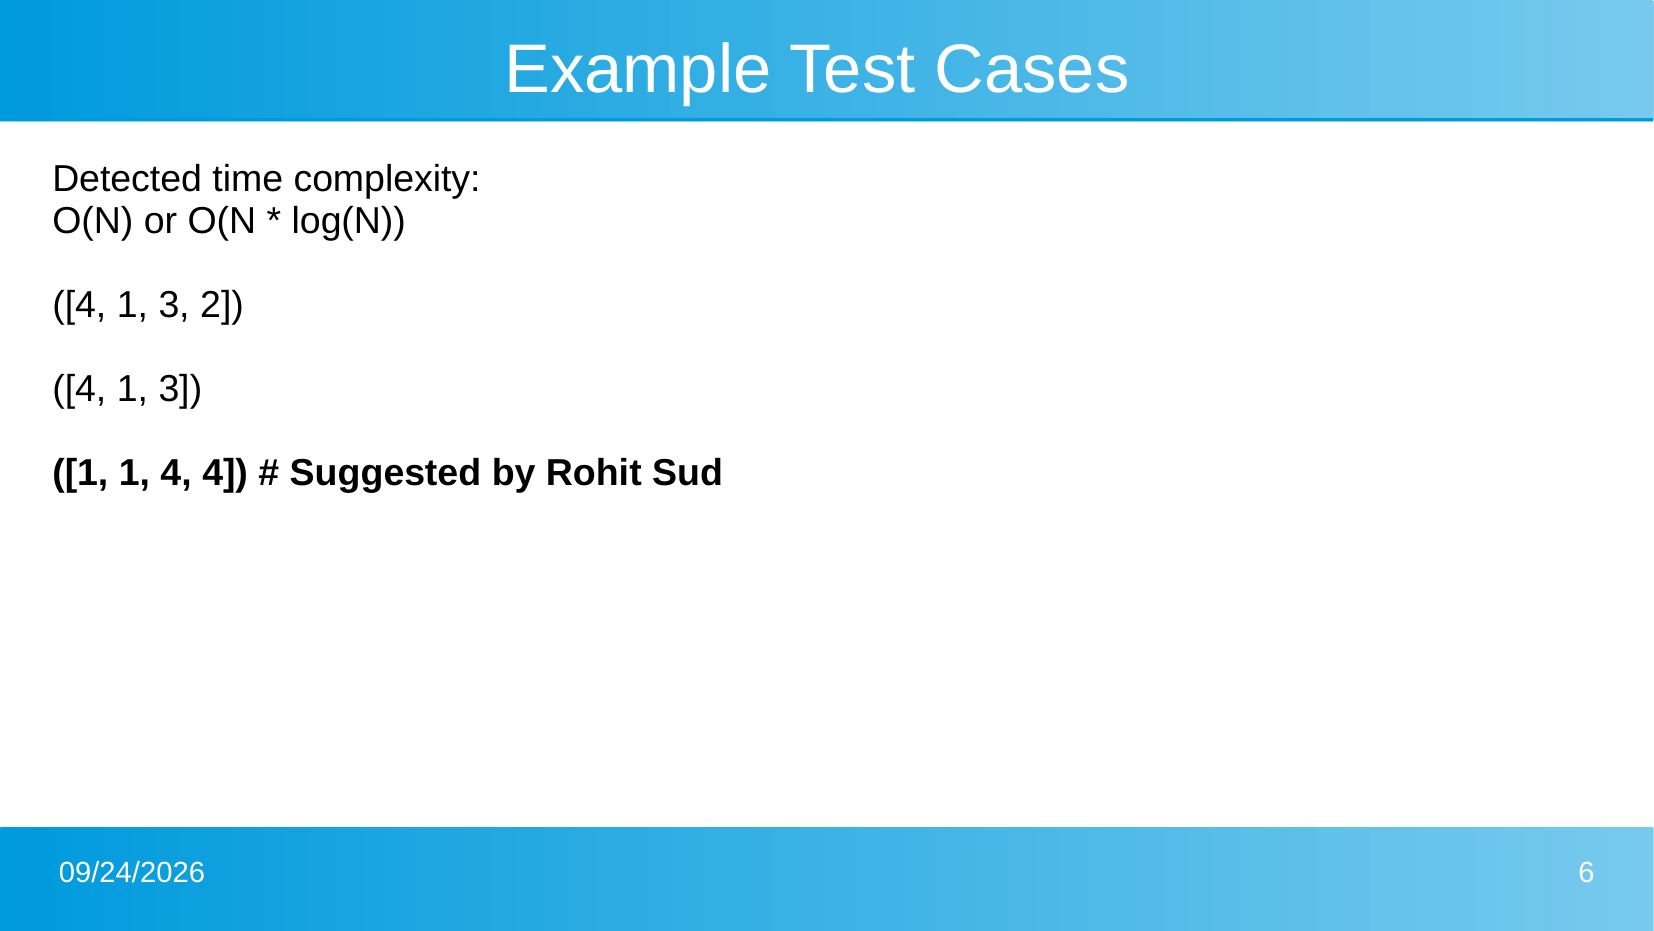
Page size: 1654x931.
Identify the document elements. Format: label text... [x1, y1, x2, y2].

text_box Detected time complexity: O(N) or O(N * log(N)) ([4, 1, 3, 2]) ([4, 1, 3]) ([1, 1, 4, 4]) # Suggested by Rohit Sud [37, 150, 1538, 676]
title Example Test Cases [59, 29, 1595, 108]
